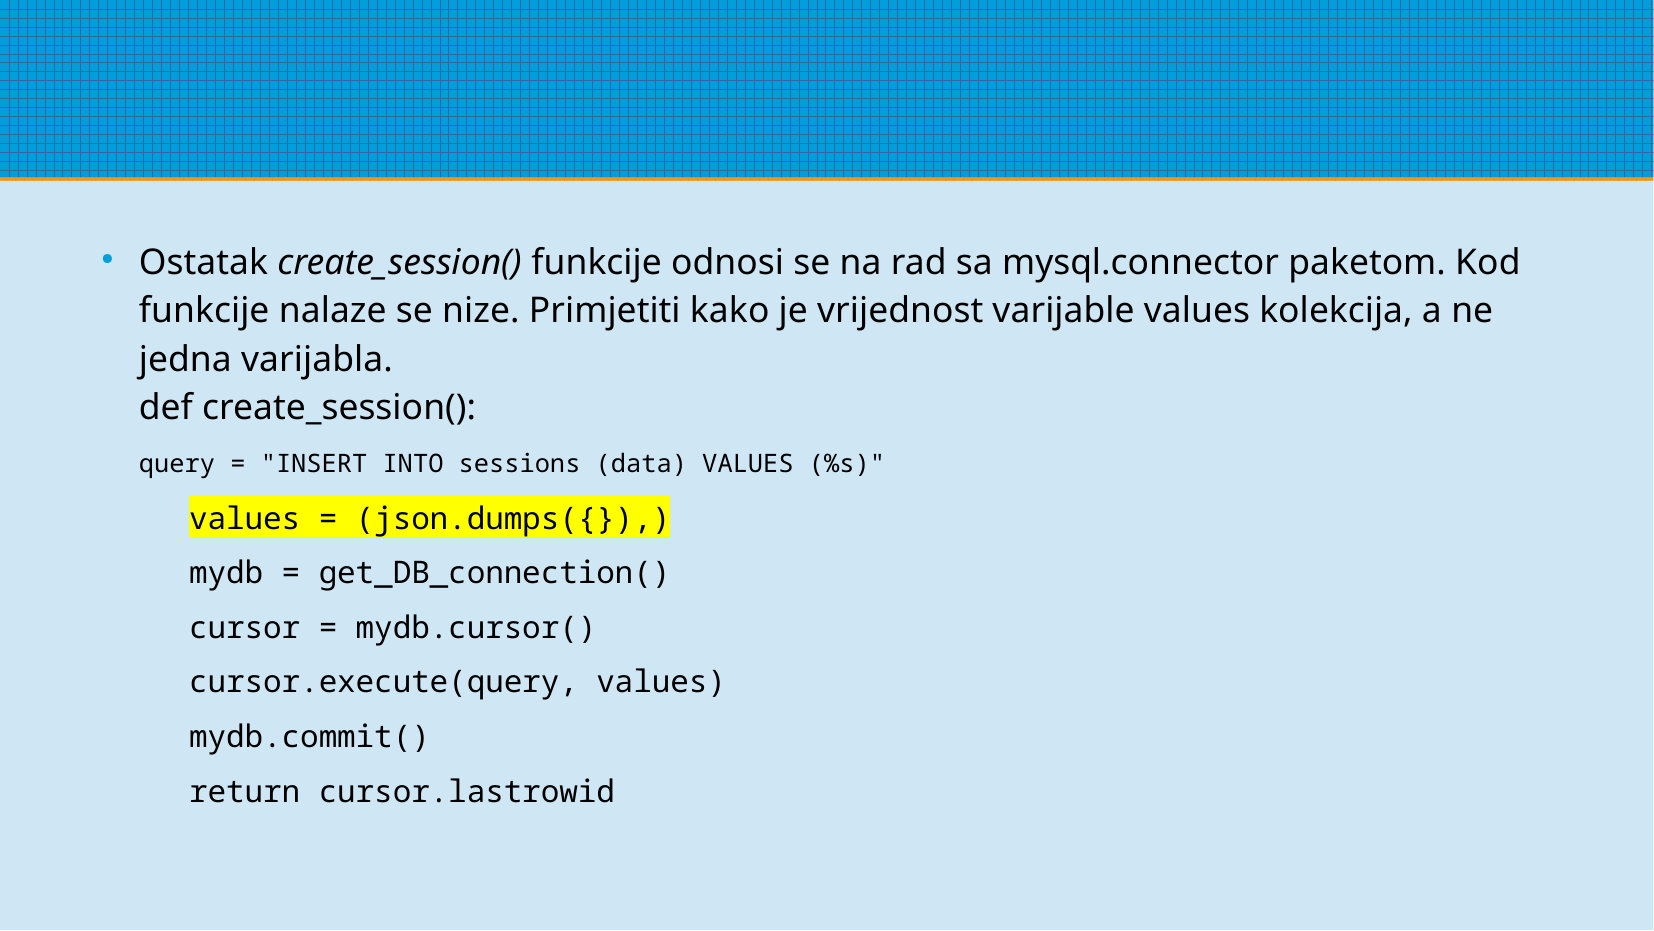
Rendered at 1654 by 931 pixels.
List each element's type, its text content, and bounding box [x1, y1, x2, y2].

list Ostatak create_session() funkcije odnosi se na rad sa mysql.connector paketom. Kod funkcije nalaze se nize. Primjetiti kako je vrijednost varijable values kolekcija, a ne jedna varijabla. def create_session(): query = "INSERT INTO sessions (data) VALUES (%s)" values = (json.dumps({}),) mydb = get_DB_connection() cursor = mydb.cursor() cursor.execute(query, values) mydb.commit() return cursor.lastrowid [88, 236, 1565, 813]
